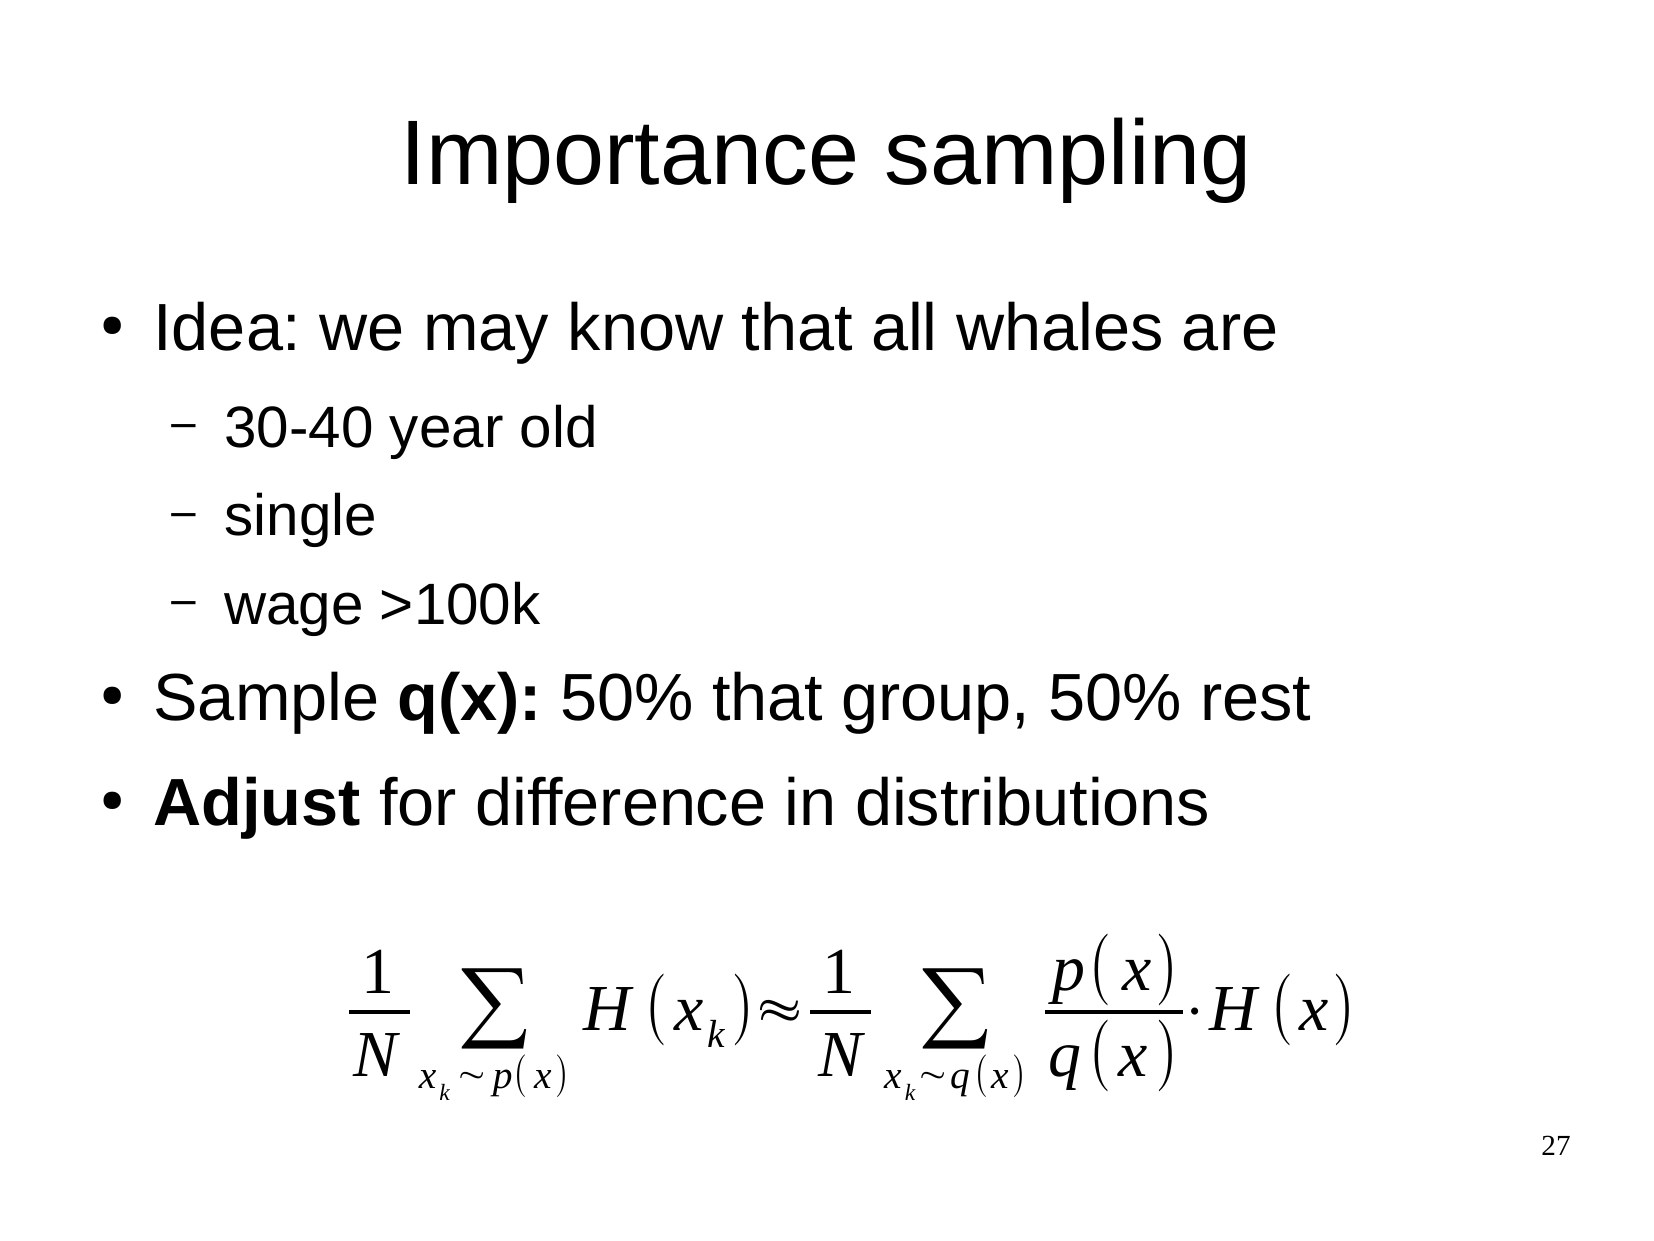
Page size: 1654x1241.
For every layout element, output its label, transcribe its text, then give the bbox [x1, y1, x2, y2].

title Importance sampling [82, 49, 1571, 257]
list Idea: we may know that all whales are 30-40 year old single wage >100k Sample q(x): 50% that group, 50% rest Adjust for difference in distributions [82, 290, 1571, 1010]
chart [328, 928, 1372, 1105]
